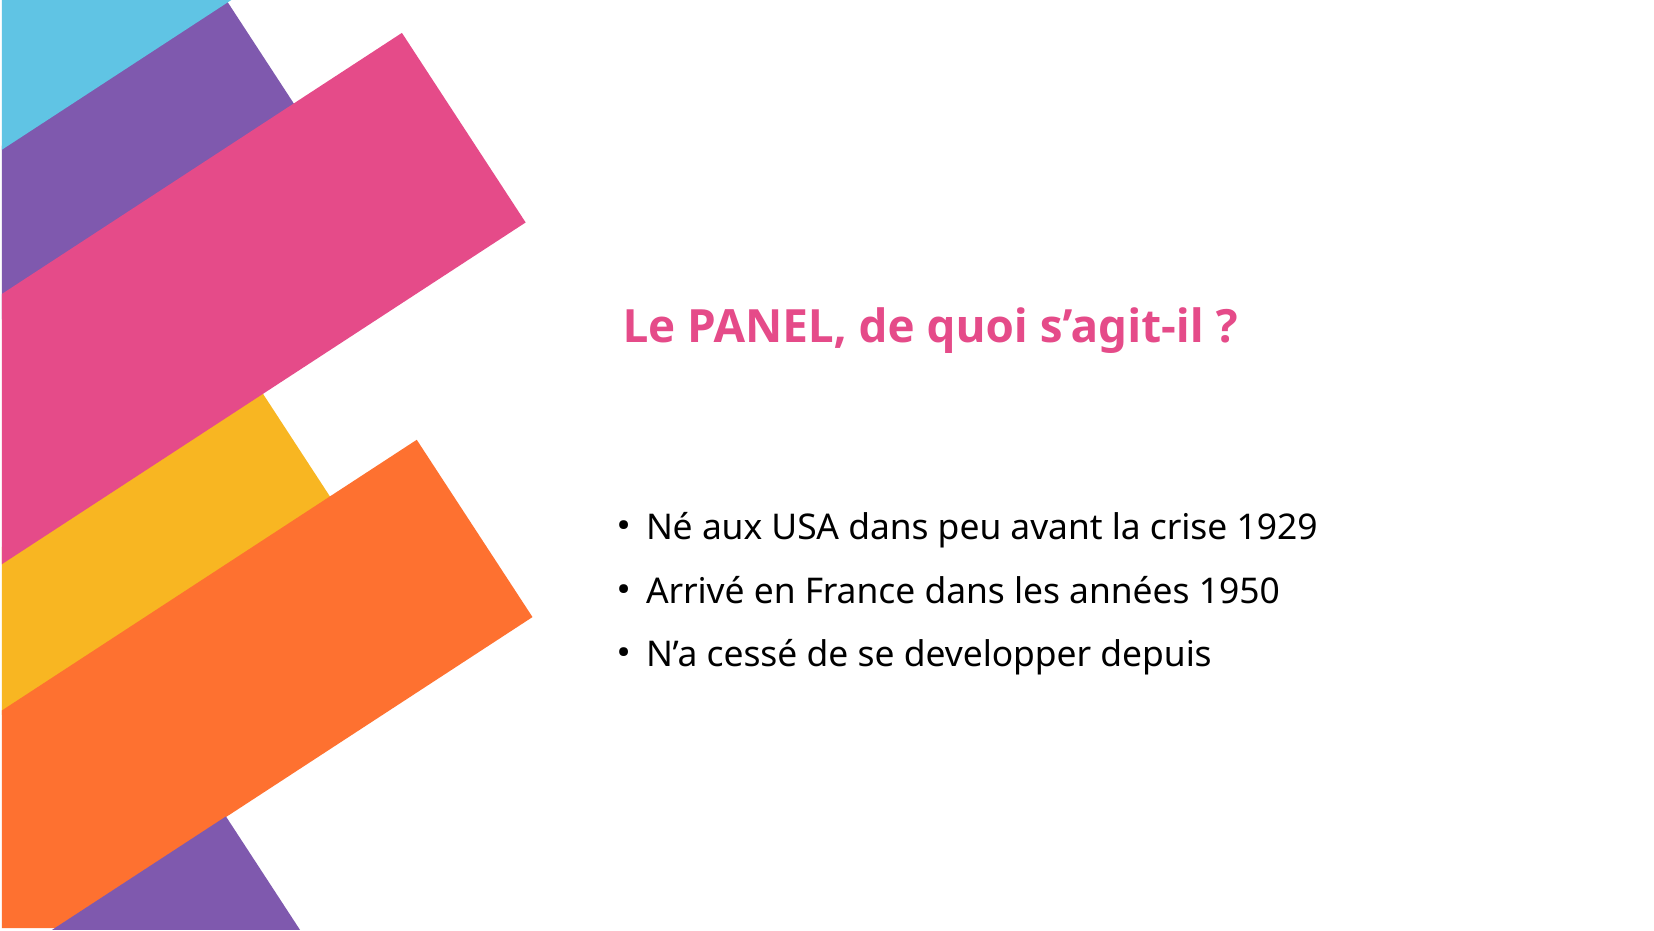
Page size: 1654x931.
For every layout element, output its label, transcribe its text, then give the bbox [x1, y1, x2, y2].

list Né aux USA dans peu avant la crise 1929 Arrivé en France dans les années 1950 N’a cessé de se developper depuis [608, 501, 1506, 680]
title Le PANEL, de quoi s’agit-il ? [531, 265, 1329, 384]
